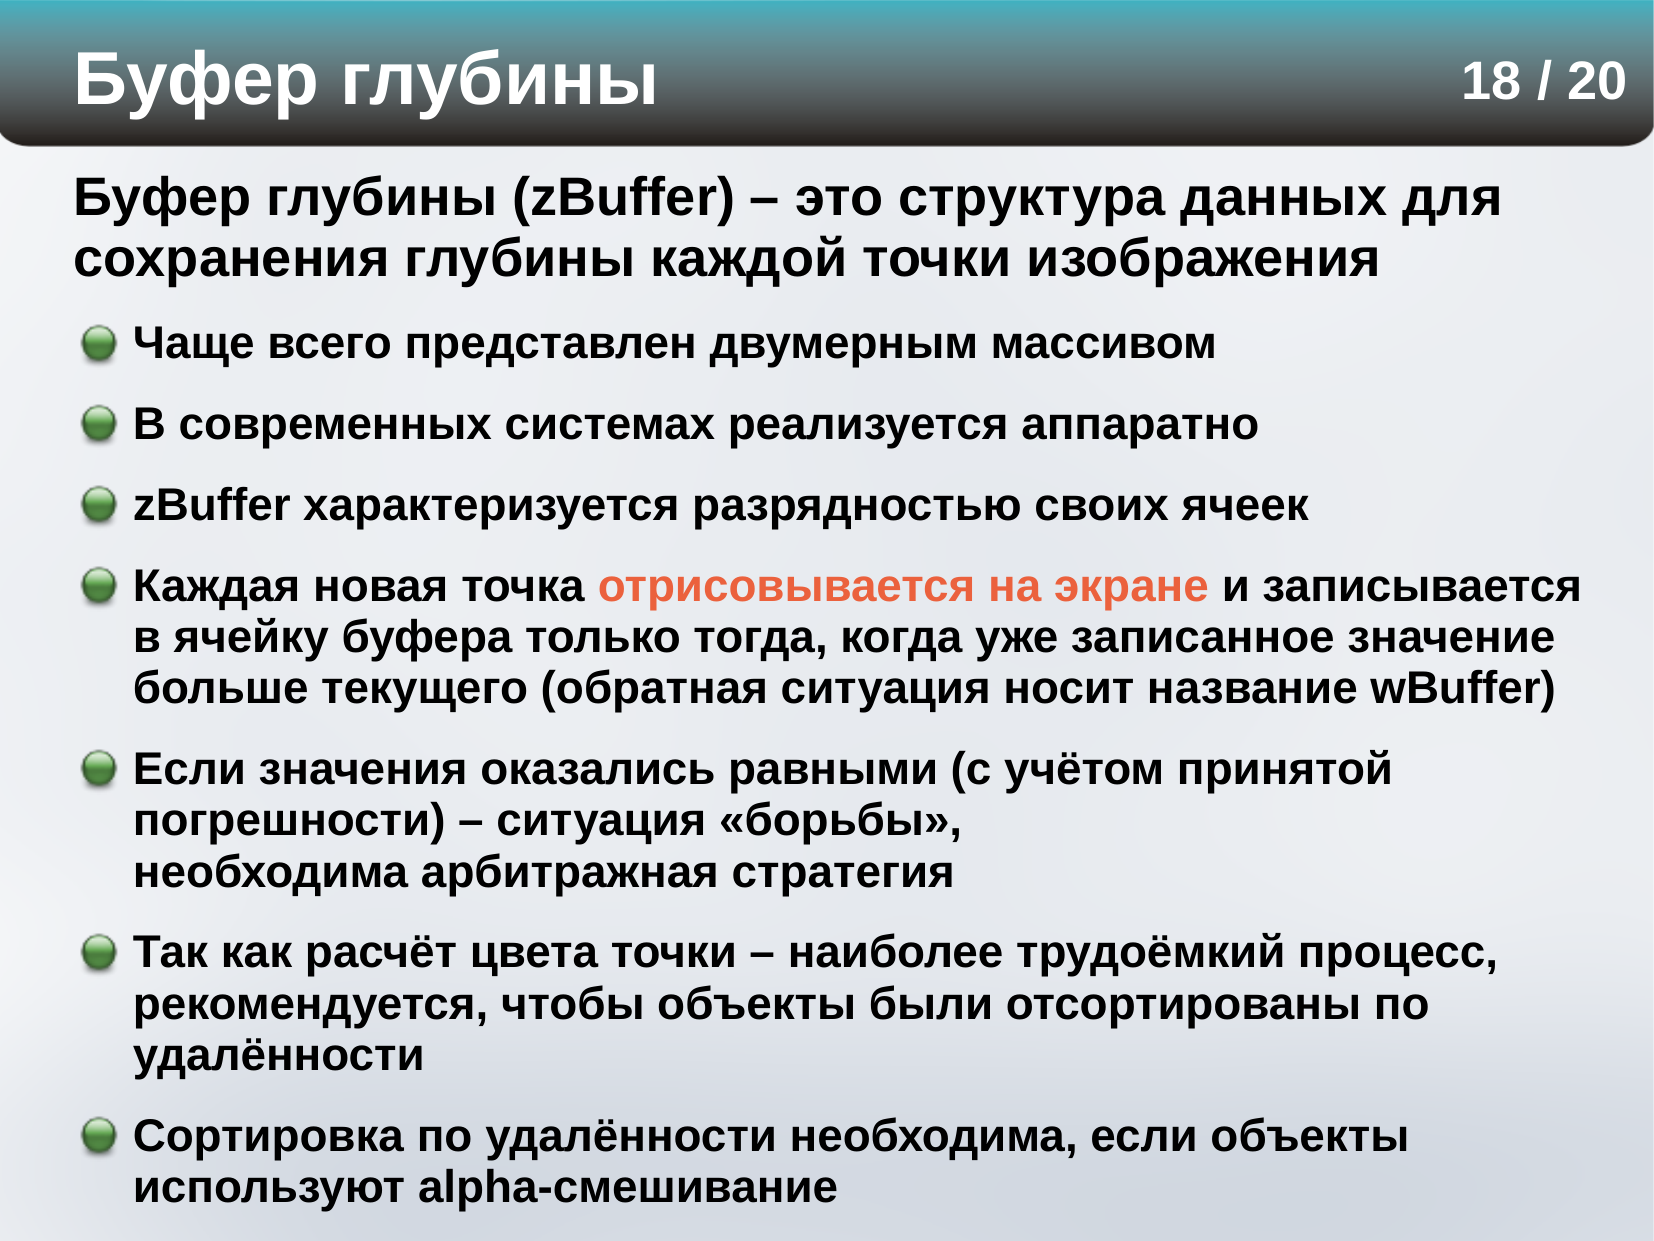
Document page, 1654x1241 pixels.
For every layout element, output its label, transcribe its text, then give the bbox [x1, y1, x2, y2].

picture [0, 0, 1654, 1241]
text_box Буфер глубины (zBuffer) – это структура данных для сохранения глубины каждой точки изображения Чаще всего представлен двумерным массивом В современных системах реализуется аппаратно zBuffer характеризуется разрядностью своих ячеек Каждая новая точка отрисовывается на экране и записывается в ячейку буфера только тогда, когда уже записанное значение больше текущего (обратная ситуация носит название wBuffer) Если значения оказались равными (с учётом принятой погрешности) – ситуация «борьбы», необходима арбитражная стратегия Так как расчёт цвета точки – наиболее трудоёмкий процесс, рекомендуется, чтобы объекты были отсортированы по удалённости Сортировка по удалённости необходима, если объекты используют alpha-смешивание [59, 159, 1625, 1220]
text_box <номер> / 20 [1446, 42, 1654, 179]
text_box Буфер глубины [59, 29, 1418, 129]
